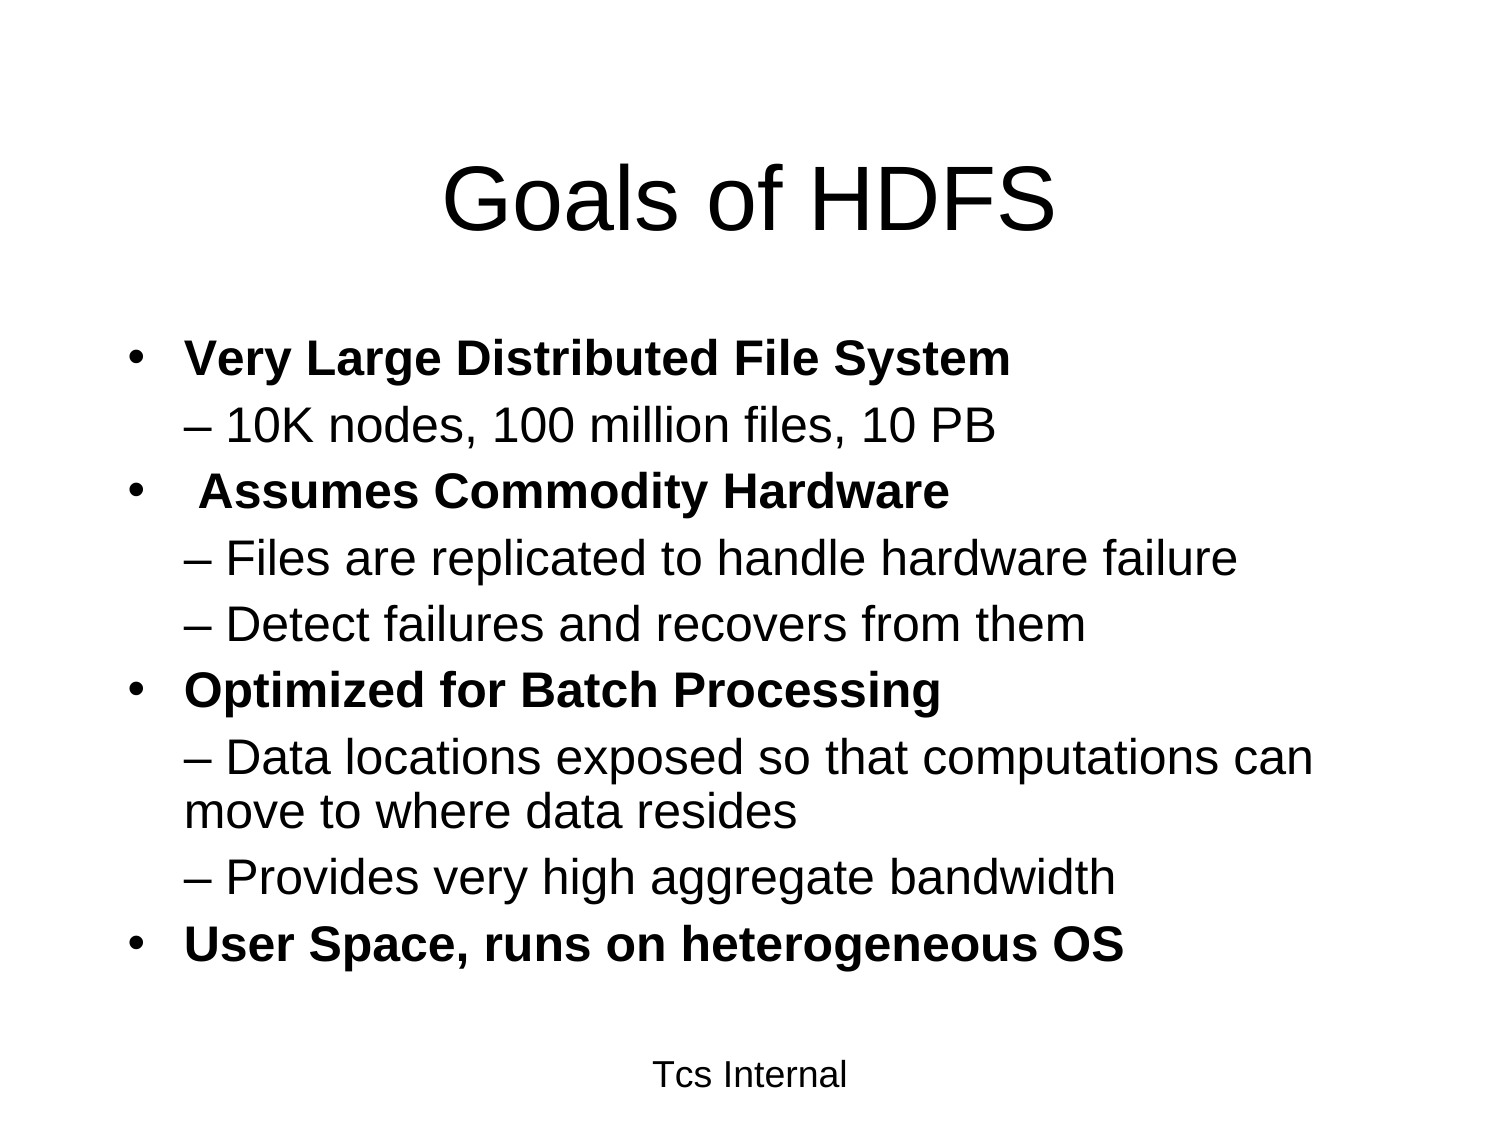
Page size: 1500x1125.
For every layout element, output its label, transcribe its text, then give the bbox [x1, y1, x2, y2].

list Very Large Distributed File System – 10K nodes, 100 million files, 10 PB Assumes Commodity Hardware – Files are replicated to handle hardware failure – Detect failures and recovers from them Optimized for Batch Processing – Data locations exposed so that computations can move to where data resides – Provides very high aggregate bandwidth User Space, runs on heterogeneous OS [112, 324, 1388, 1001]
title Goals of HDFS [112, 99, 1388, 288]
